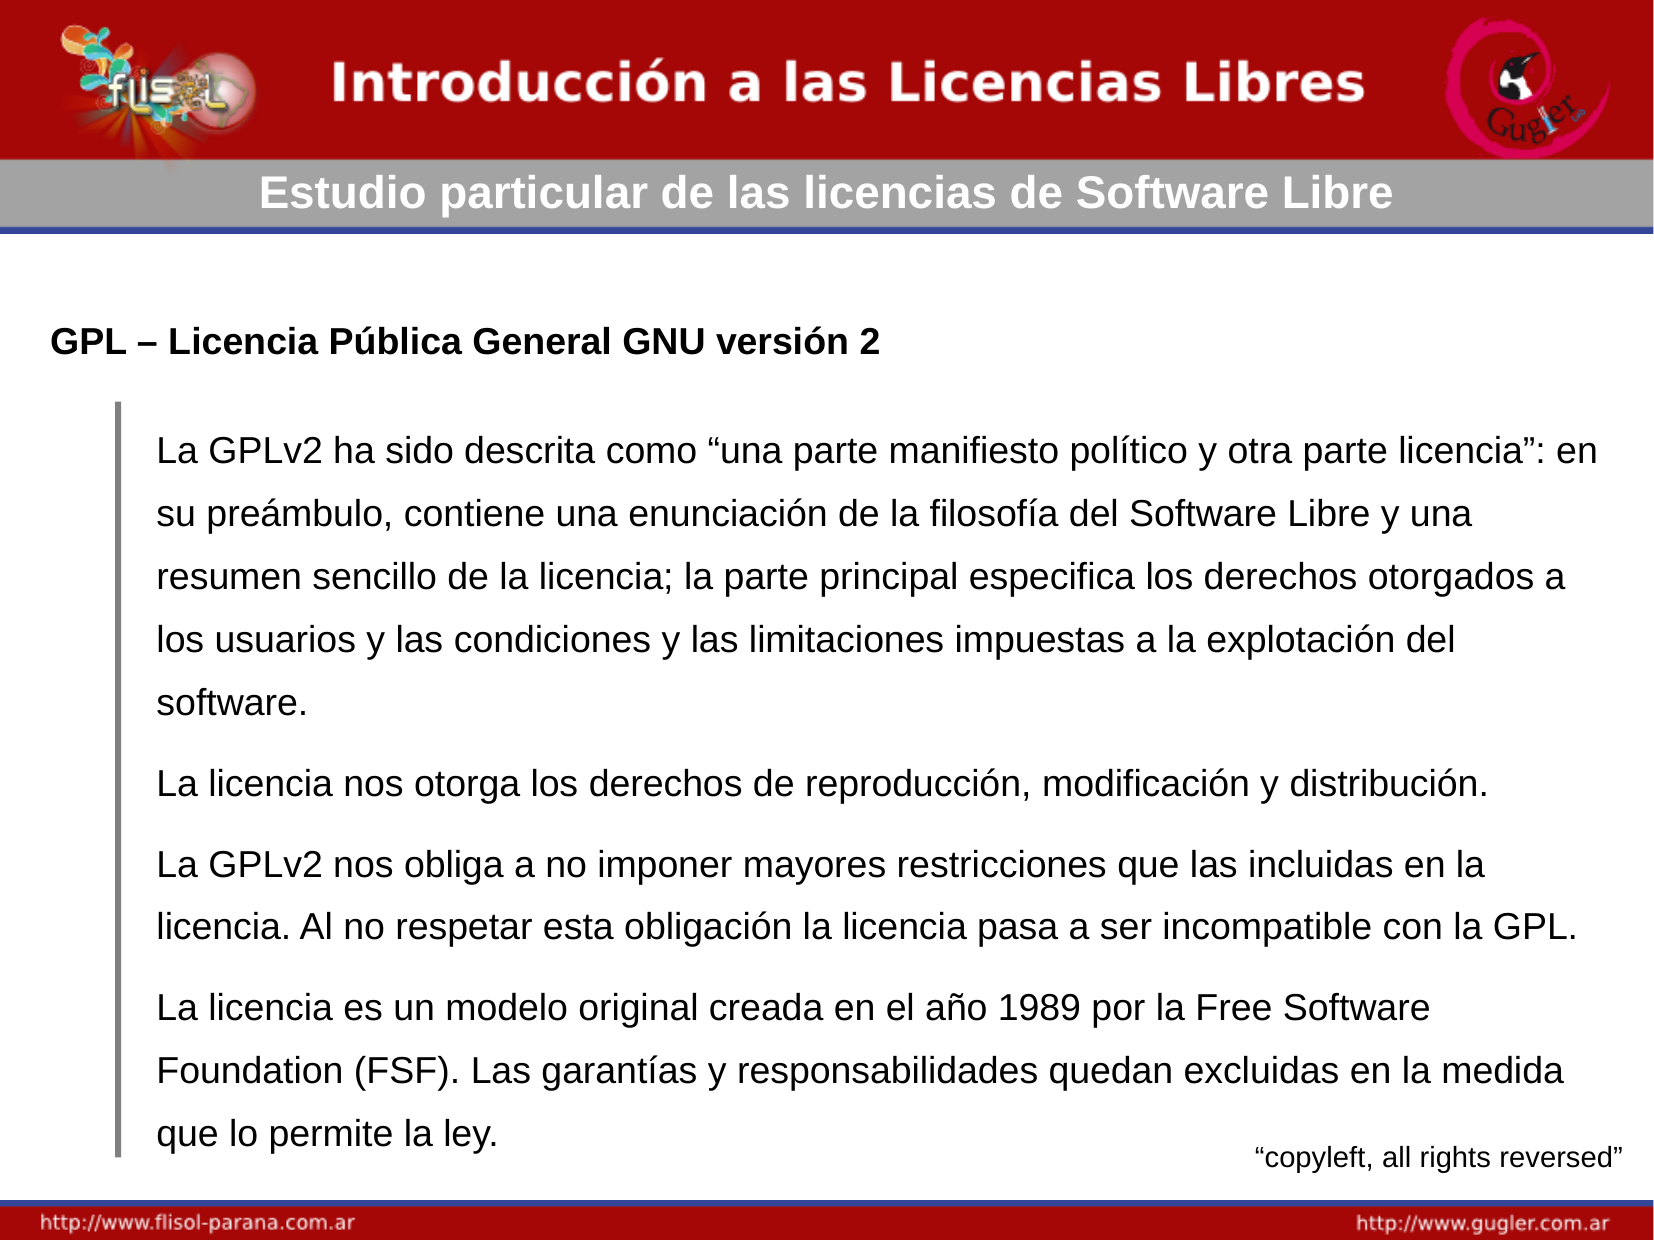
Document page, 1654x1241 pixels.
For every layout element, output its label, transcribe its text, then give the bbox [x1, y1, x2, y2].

text_box “copyleft, all rights reversed” [1240, 1133, 1639, 1182]
text_box GPL – Licencia Pública General GNU versión 2 [35, 312, 1619, 370]
picture [0, 1200, 1654, 1241]
text_box Estudio particular de las licencias de Software Libre [0, 159, 1654, 226]
picture [0, 0, 1654, 159]
text_box La GPLv2 ha sido descrita como “una parte manifiesto político y otra parte licencia”: en su preámbulo, contiene una enunciación de la filosofía del Software Libre y una resumen sencillo de la licencia; la parte principal especifica los derechos otorgados a los usuarios y las condiciones y las limitaciones impuestas a la explotación del software. La licencia nos otorga los derechos de reproducción, modificación y distribución. La GPLv2 nos obliga a no imponer mayores restricciones que las incluidas en la licencia. Al no respetar esta obligación la licencia pasa a ser incompatible con la GPL. La licencia es un modelo original creada en el año 1989 por la Free Software Foundation (FSF). Las garantías y responsabilidades quedan excluidas en la medida que lo permite la ley. [141, 401, 1630, 1142]
picture [0, 226, 1654, 234]
